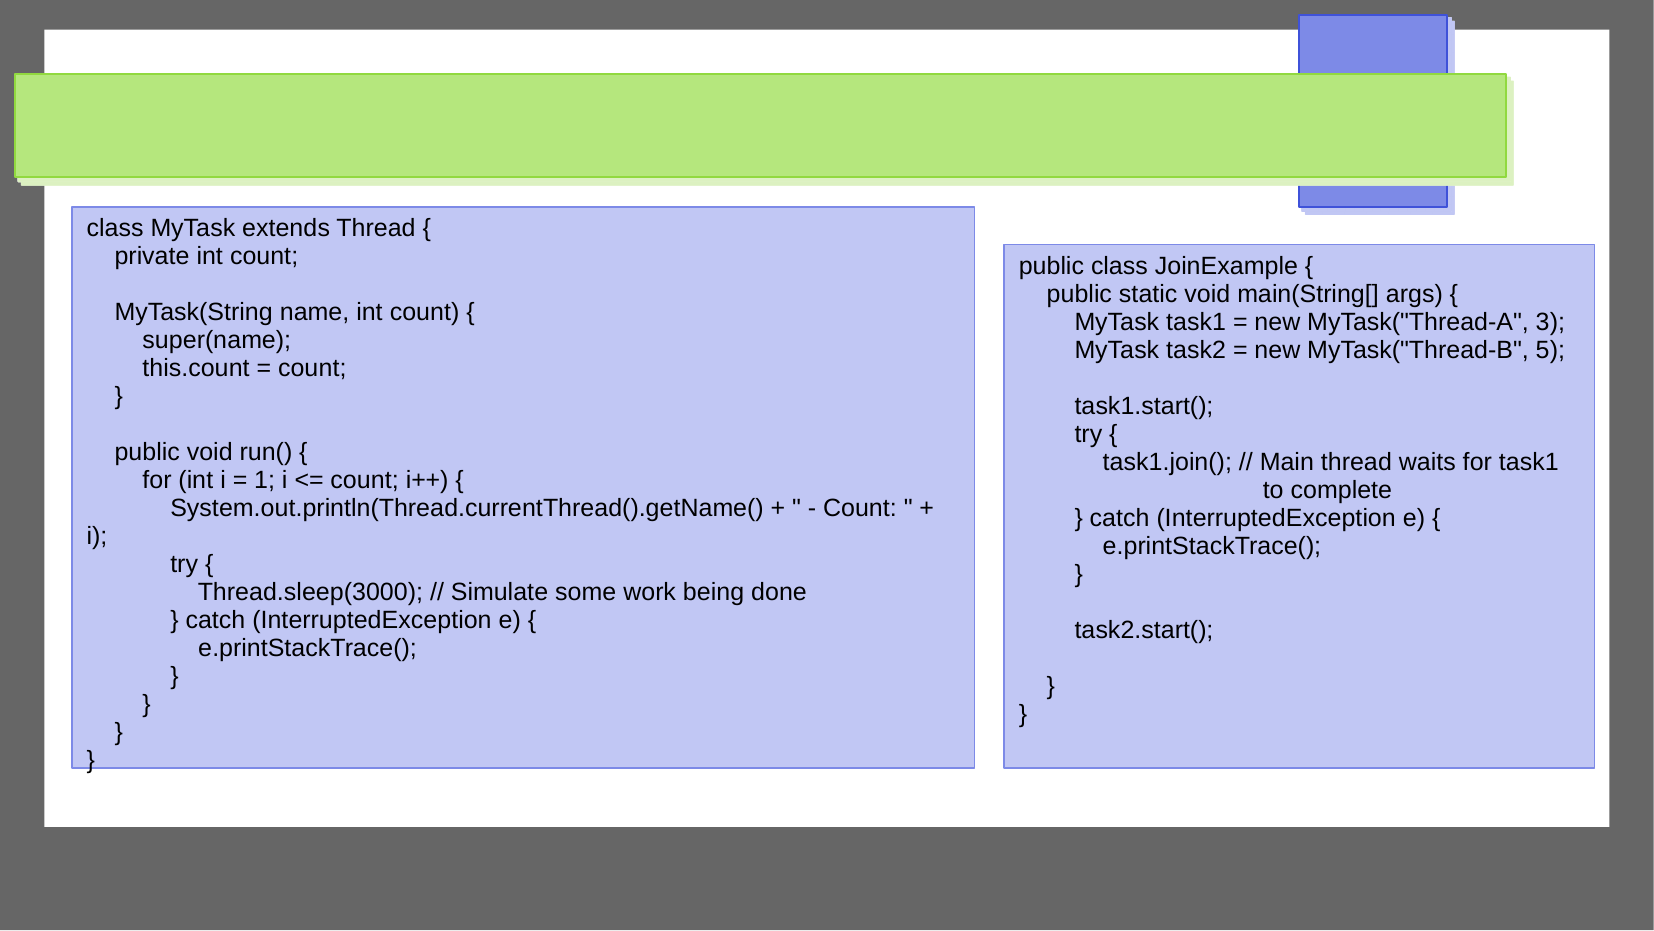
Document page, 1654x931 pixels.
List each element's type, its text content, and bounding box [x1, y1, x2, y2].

text_box public class JoinExample { public static void main(String[] args) { MyTask task1 = new MyTask("Thread-A", 3); MyTask task2 = new MyTask("Thread-B", 5); task1.start(); try { task1.join(); // Main thread waits for task1 to complete } catch (InterruptedException e) { e.printStackTrace(); } task2.start(); } } [1003, 244, 1595, 768]
text_box class MyTask extends Thread { private int count; MyTask(String name, int count) { super(name); this.count = count; } public void run() { for (int i = 1; i <= count; i++) { System.out.println(Thread.currentThread().getName() + " - Count: " + i); try { Thread.sleep(3000); // Simulate some work being done } catch (InterruptedException e) { e.printStackTrace(); } } } } [71, 206, 975, 768]
